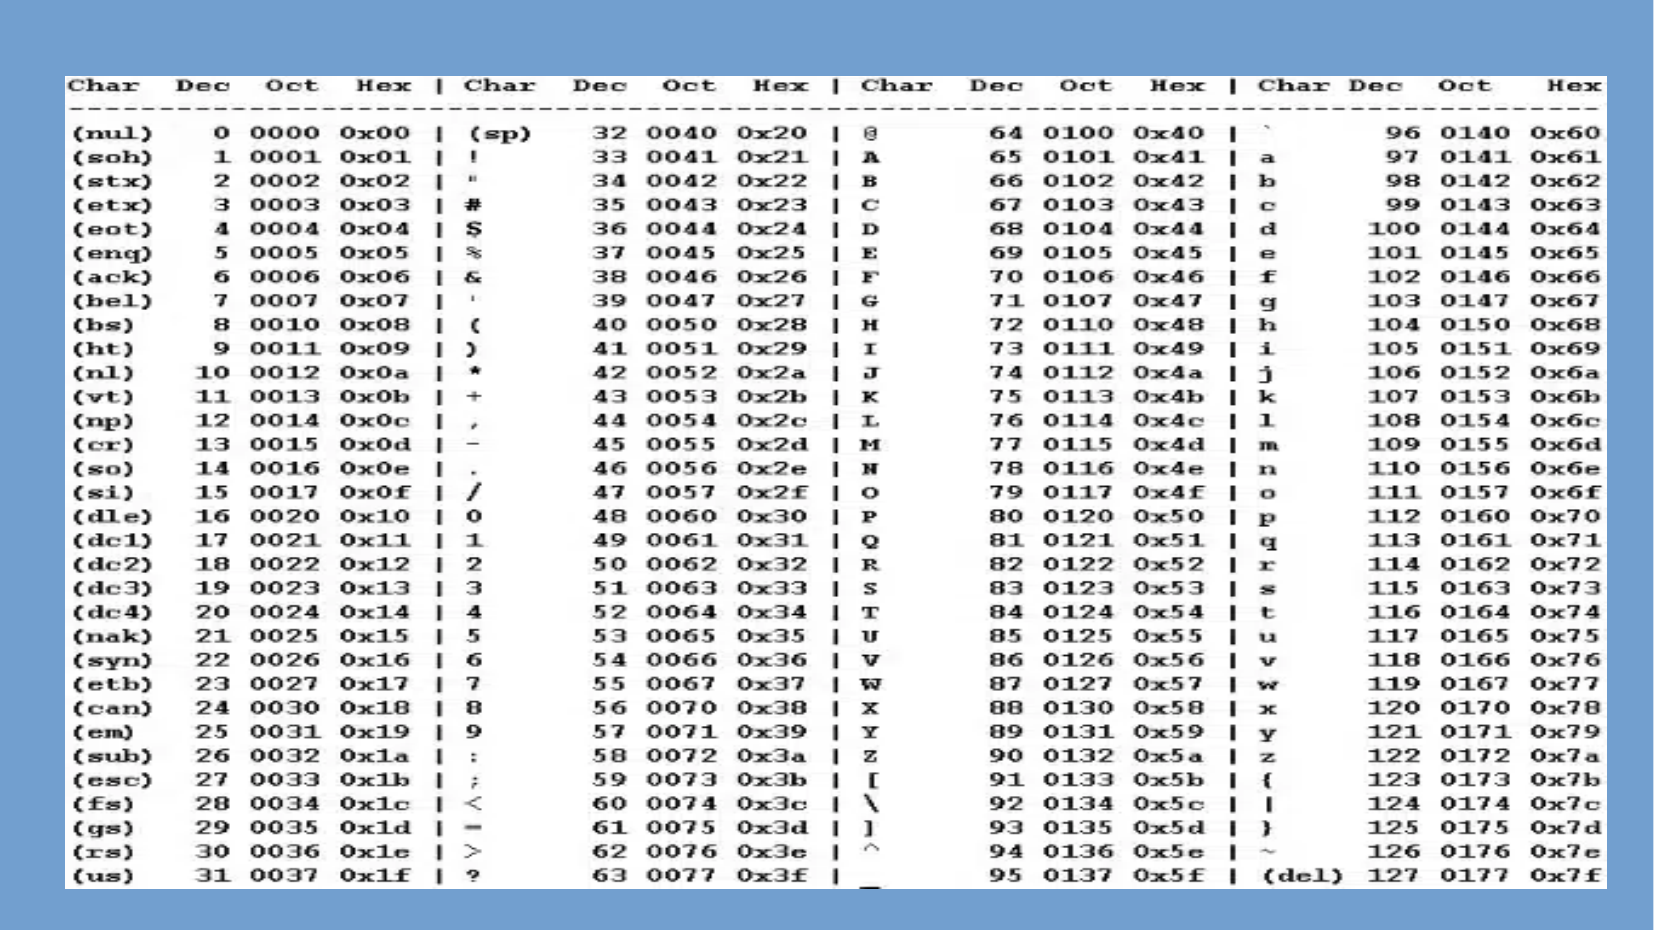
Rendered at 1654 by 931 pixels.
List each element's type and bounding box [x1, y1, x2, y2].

picture [65, 76, 1607, 889]
